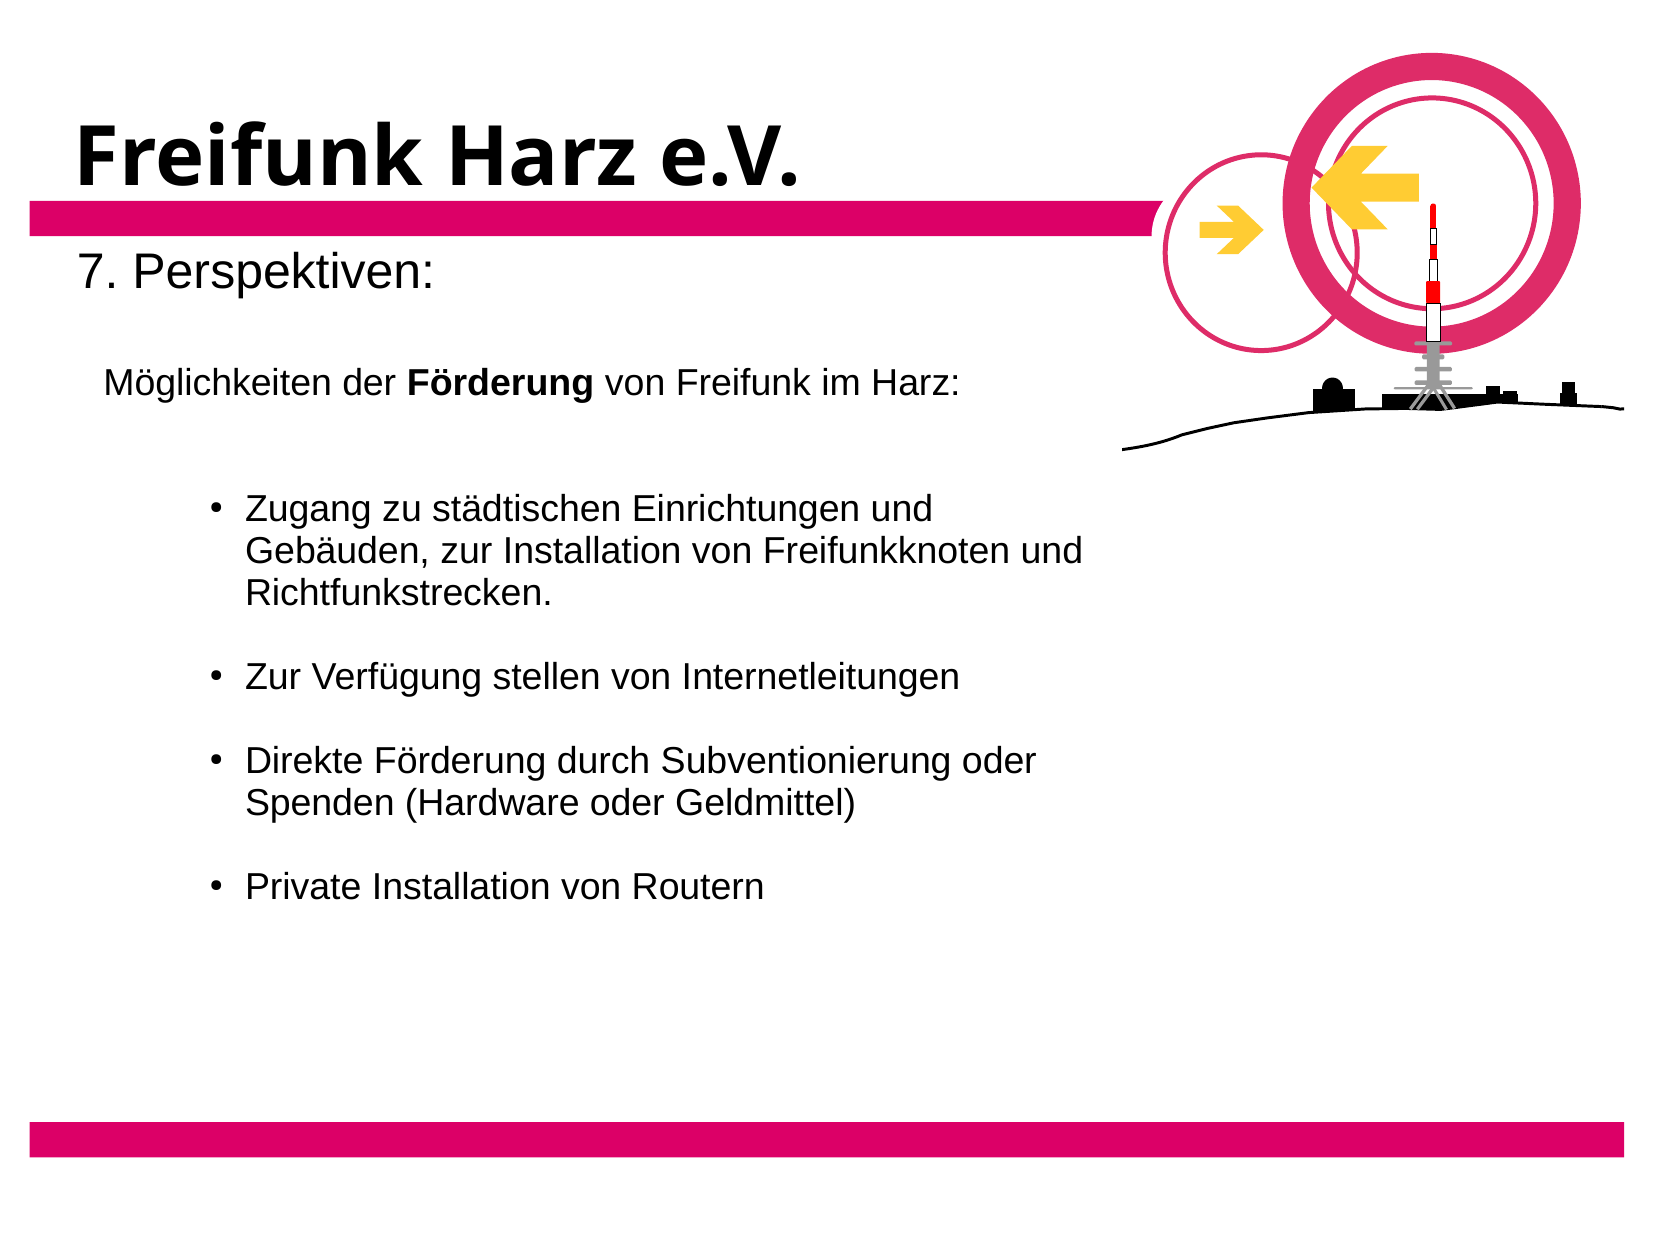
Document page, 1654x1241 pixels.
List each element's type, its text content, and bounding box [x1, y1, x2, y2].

text_box Möglichkeiten der Förderung von Freifunk im Harz: Zugang zu städtischen Einrichtungen und Gebäuden, zur Installation von Freifunkknoten und Richtfunkstrecken. Zur Verfügung stellen von Internetleitungen Direkte Förderung durch Subventionierung oder Spenden (Hardware oder Geldmittel) Private Installation von Routern [88, 354, 1123, 1044]
subtitle 7. Perspektiven: [76, 212, 697, 331]
